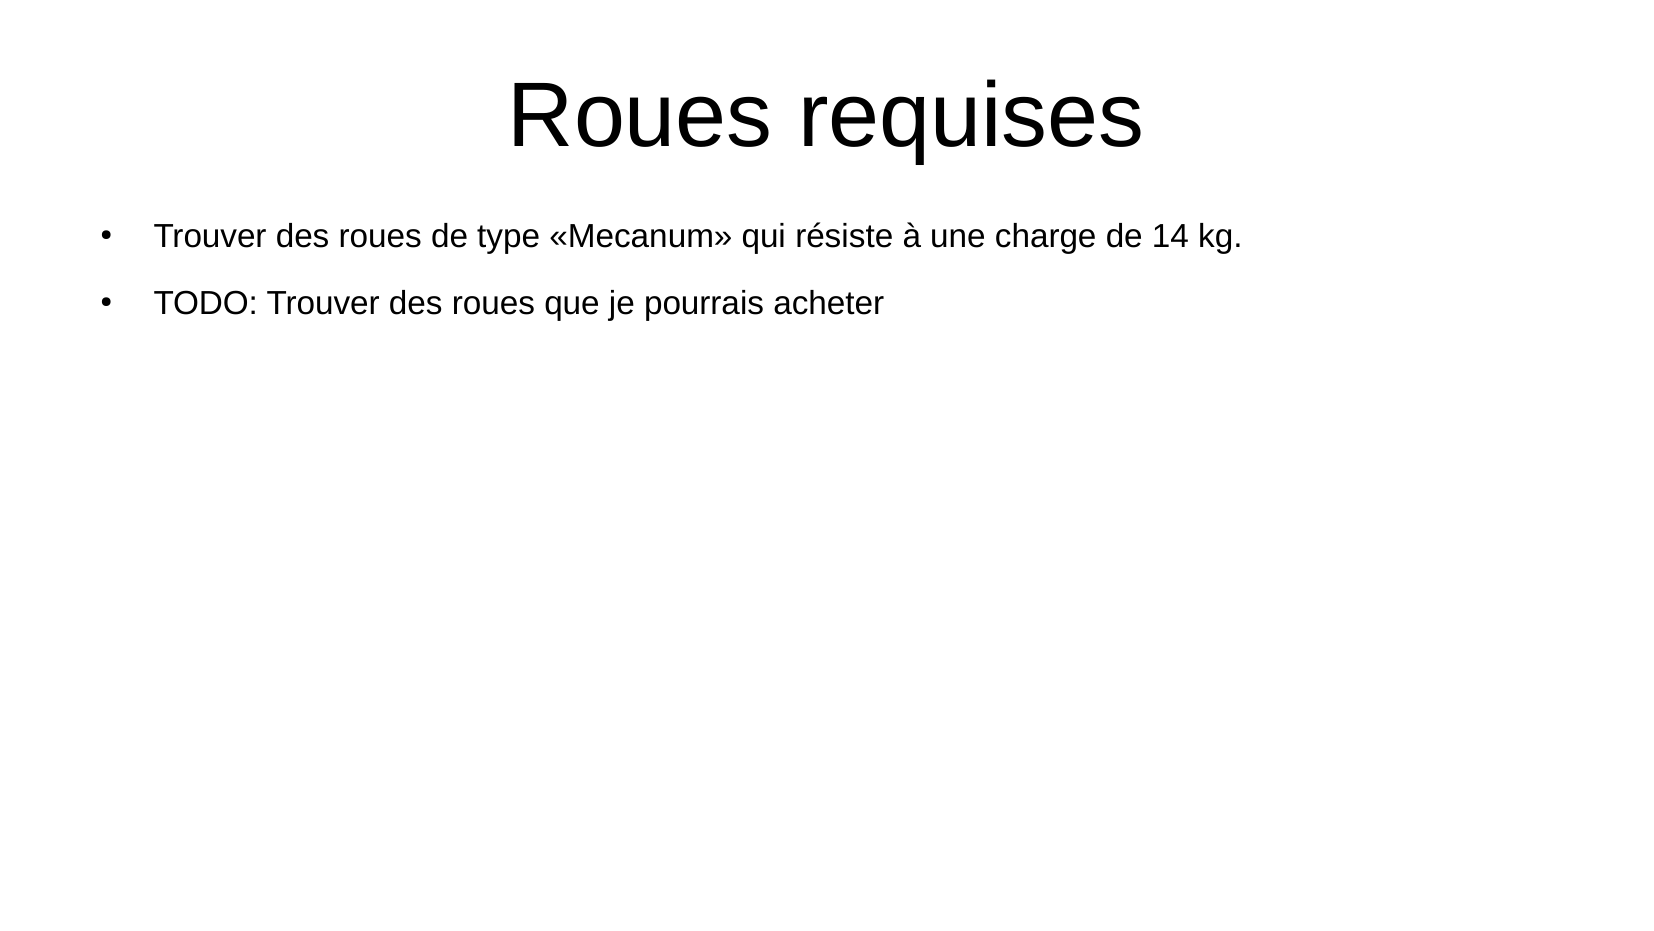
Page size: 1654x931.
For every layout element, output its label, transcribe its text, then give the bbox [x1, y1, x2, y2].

title Roues requises [82, 37, 1571, 193]
list Trouver des roues de type «Mecanum» qui résiste à une charge de 14 kg. TODO: Trouver des roues que je pourrais acheter [82, 217, 1571, 758]
